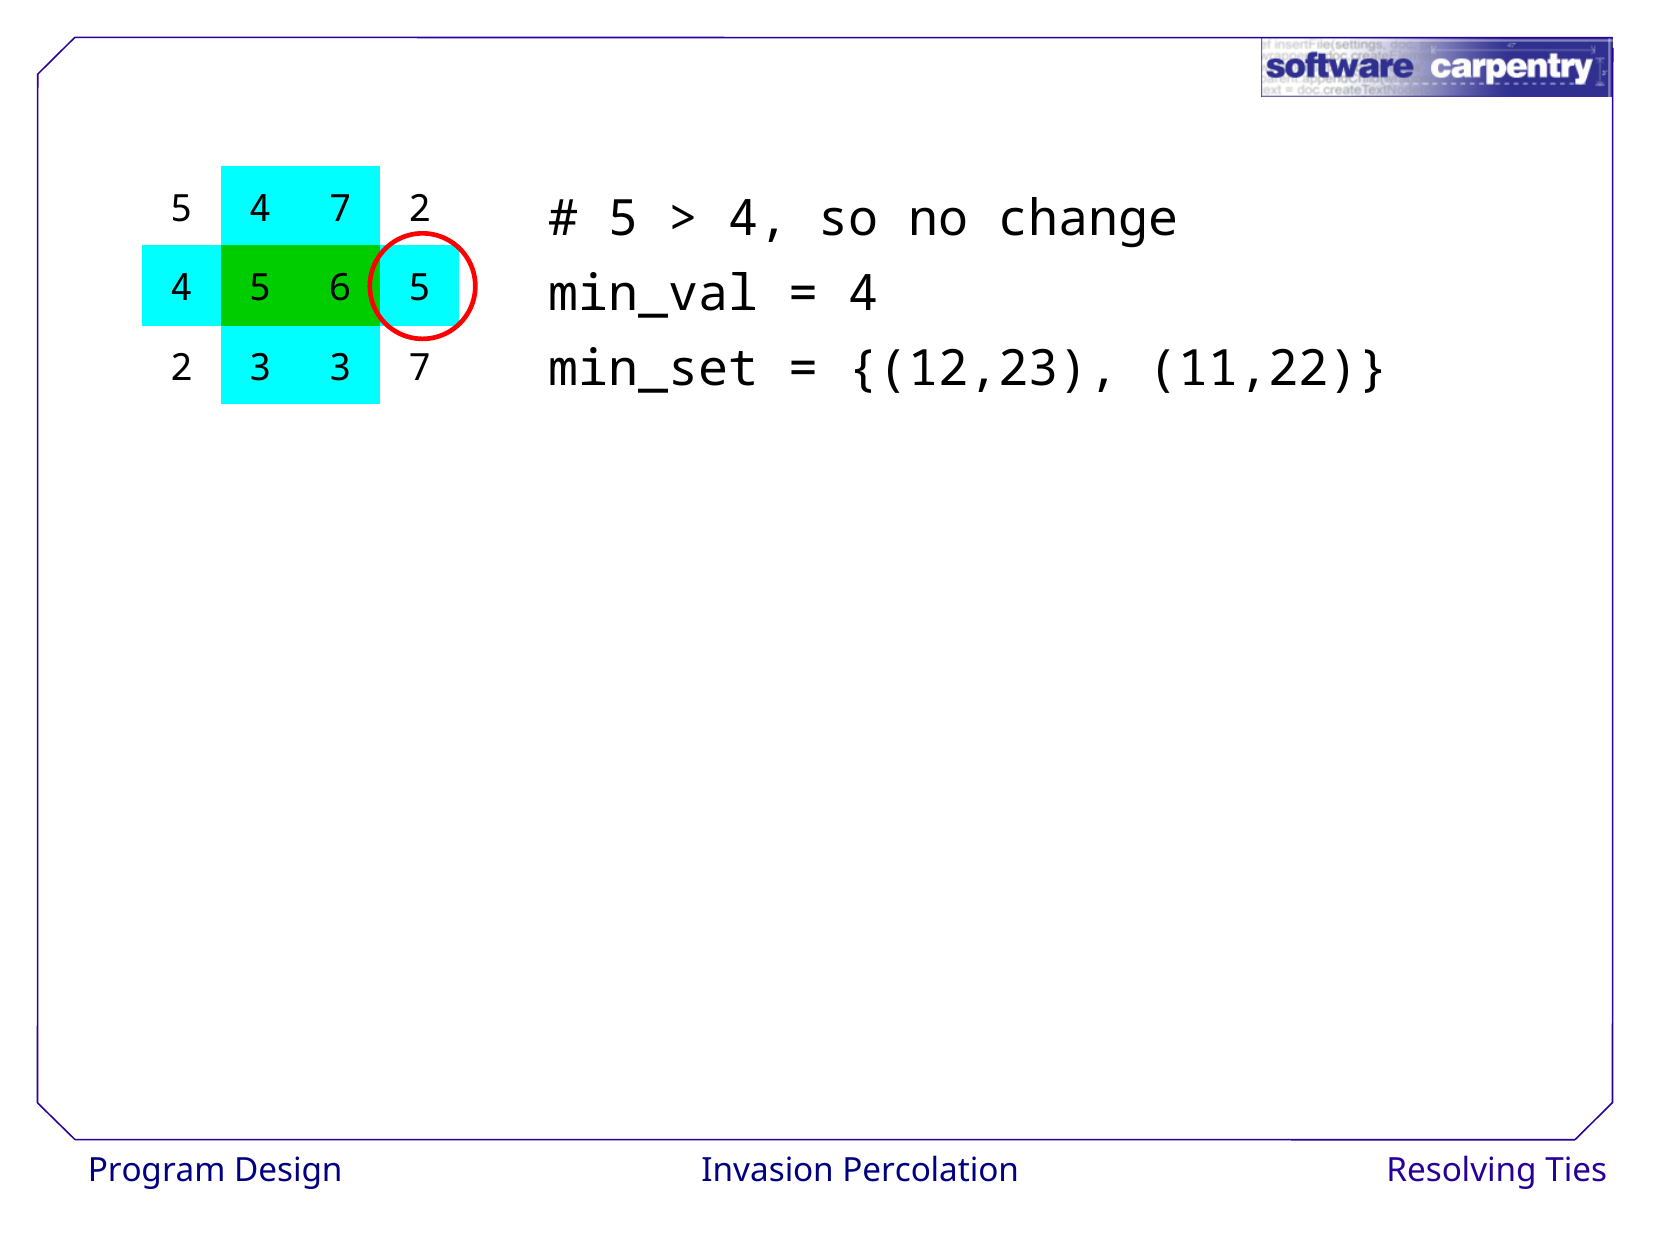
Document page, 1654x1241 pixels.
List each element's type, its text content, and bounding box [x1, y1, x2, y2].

table_cell 7 [394, 326, 451, 336]
table_header 5 [142, 166, 221, 245]
table_header 2 [395, 236, 450, 245]
table_cell 7 [380, 326, 459, 404]
text_box # 5 > 4, so no change min_val = 4 min_set = {(12,23), (11,22)} [533, 162, 1508, 410]
table_cell 3 [300, 326, 380, 404]
table_cell 3 [221, 326, 300, 404]
table_header 2 [380, 166, 459, 245]
table_cell 4 [142, 245, 221, 326]
table_header 4 [221, 166, 300, 245]
table_cell 2 [142, 326, 221, 404]
table_cell 6 [373, 261, 380, 311]
table_cell 5 [221, 245, 300, 326]
table_cell 6 [300, 245, 380, 326]
picture [1261, 39, 1613, 97]
table_header 7 [300, 166, 380, 245]
table_cell 5 [380, 245, 459, 326]
